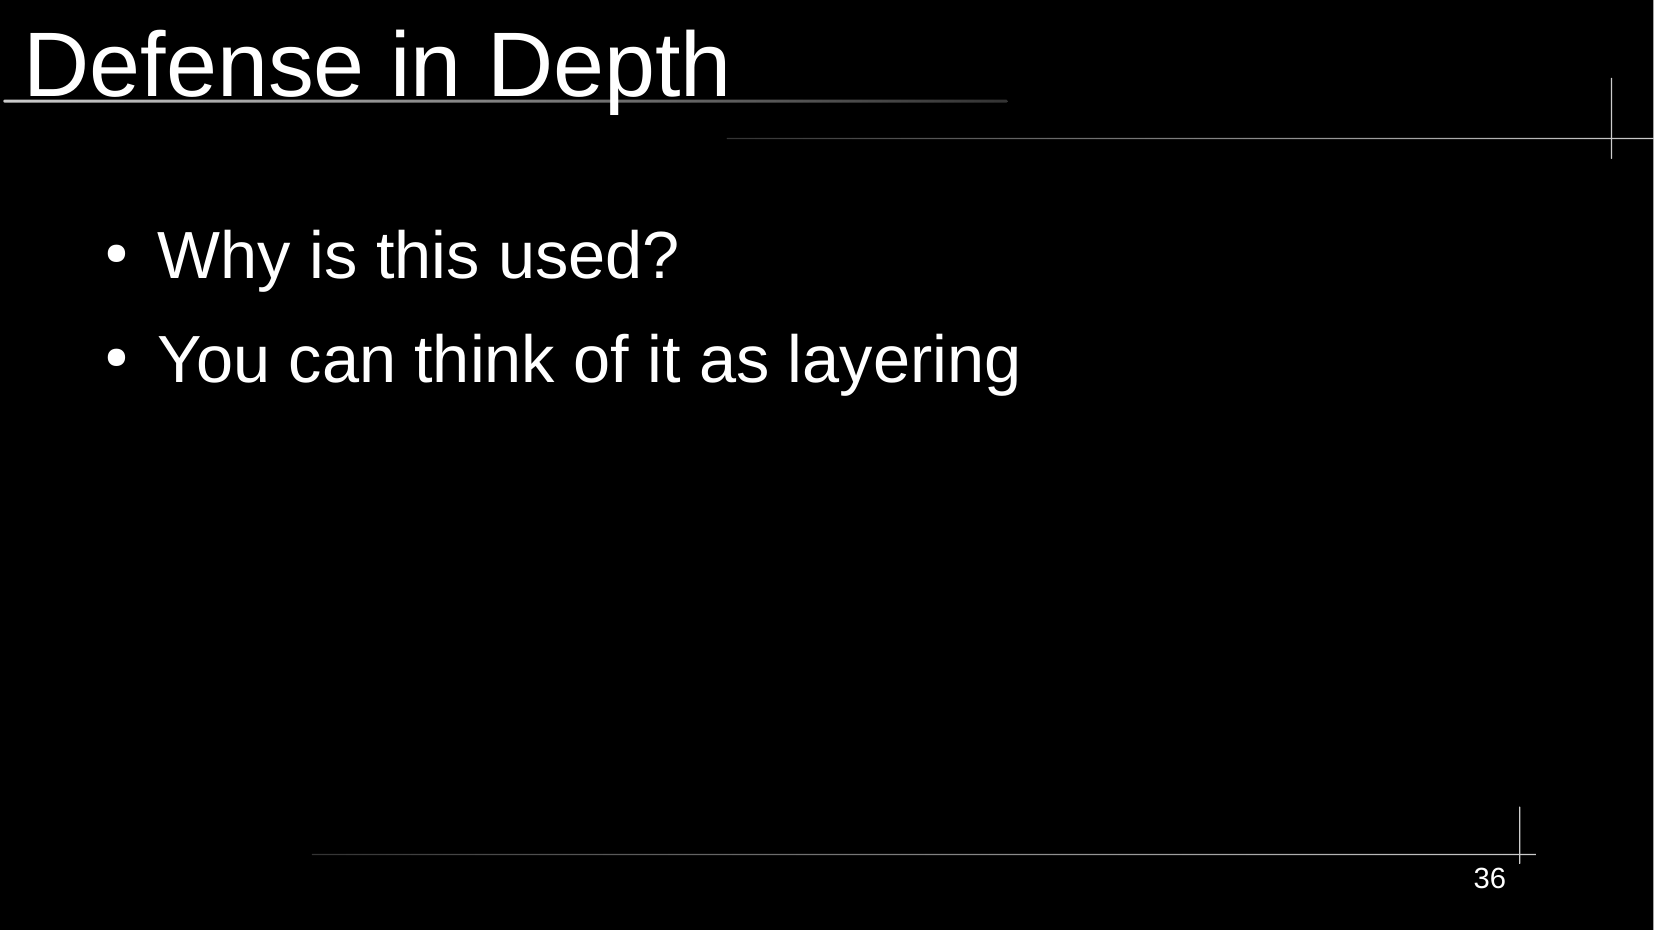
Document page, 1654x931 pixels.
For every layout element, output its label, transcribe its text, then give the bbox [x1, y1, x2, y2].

title Defense in Depth [23, 11, 1589, 119]
list Why is this used? You can think of it as layering [86, 217, 1576, 901]
